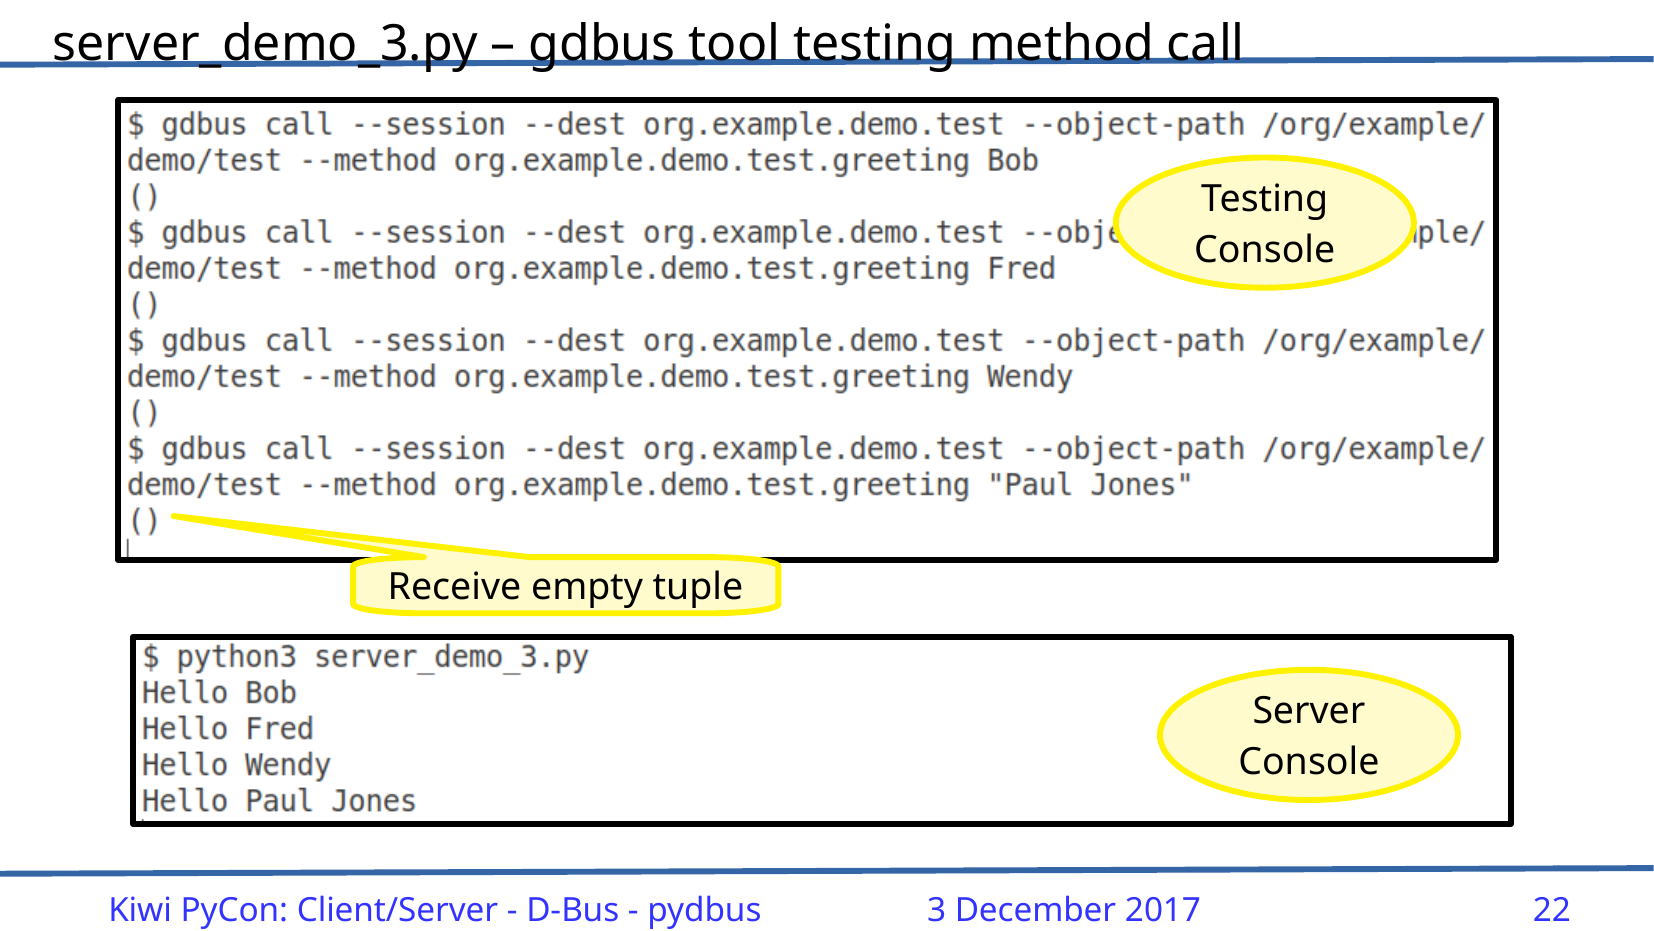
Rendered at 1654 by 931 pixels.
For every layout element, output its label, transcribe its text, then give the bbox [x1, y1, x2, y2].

text_box Server Console [1159, 669, 1459, 801]
text_box Testing Console [1115, 157, 1414, 288]
picture [121, 102, 1494, 558]
text_box Receive empty tuple [173, 516, 779, 614]
picture [136, 639, 1508, 821]
text_box server_demo_3.py – gdbus tool testing method call [37, 0, 1540, 76]
